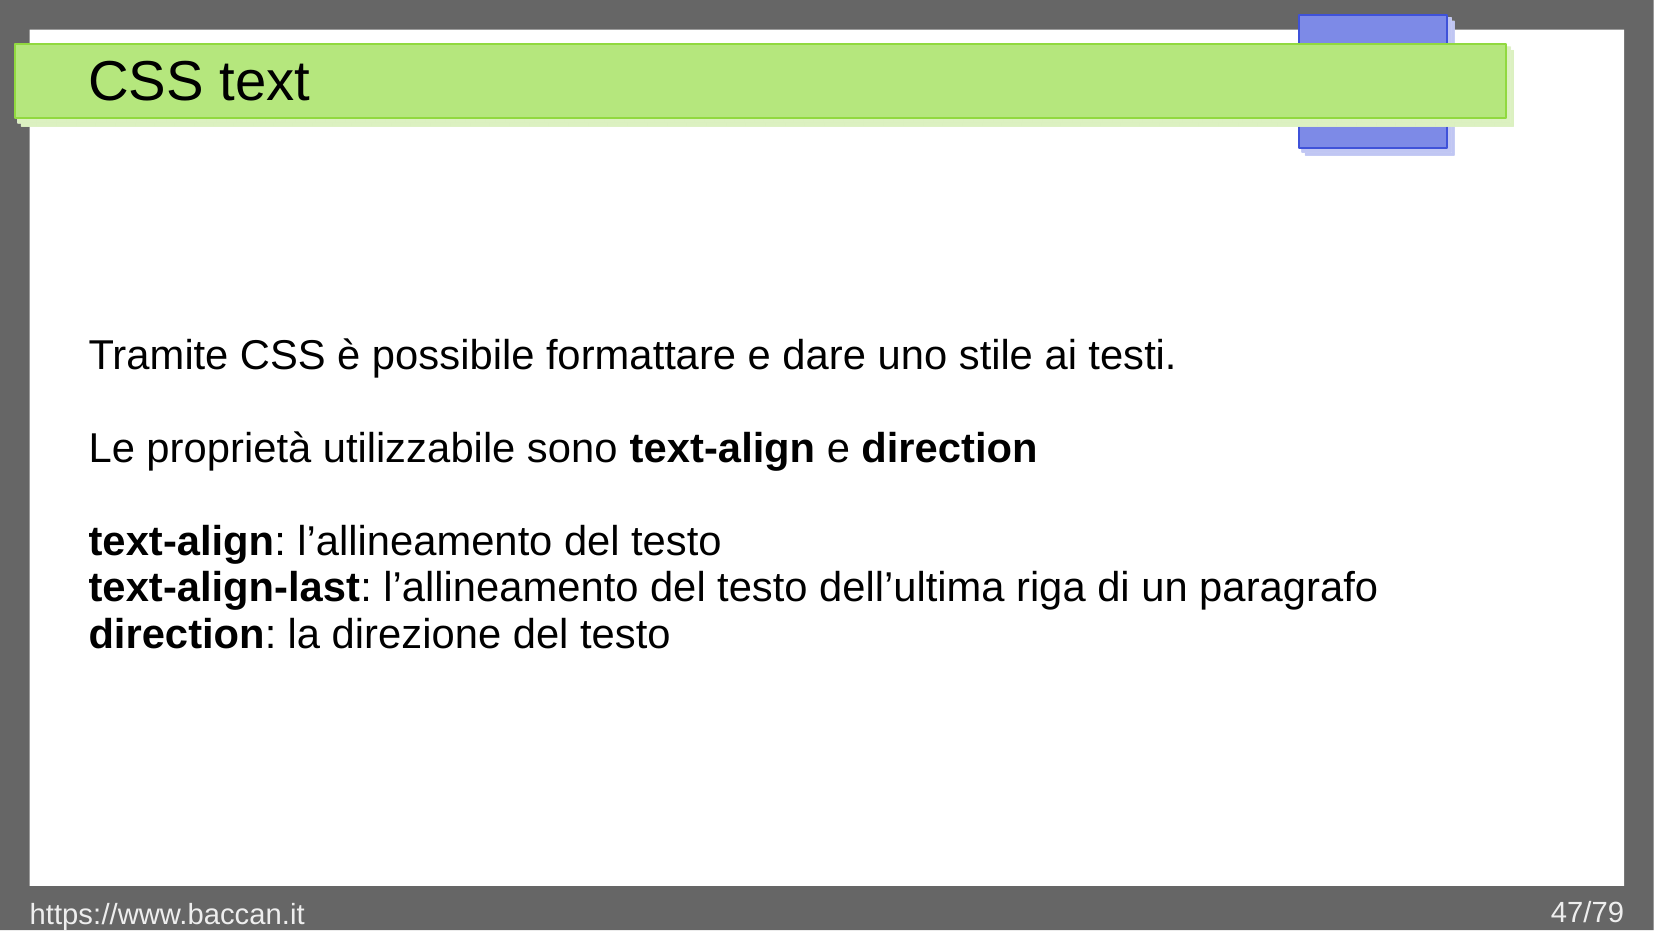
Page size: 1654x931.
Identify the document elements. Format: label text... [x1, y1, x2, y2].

text_box Tramite CSS è possibile formattare e dare uno stile ai testi. Le proprietà utilizzabile sono text-align e direction text-align: l’allineamento del testo text-align-last: l’allineamento del testo dell’ultima riga di un paragrafo direction: la direzione del testo [88, 169, 1565, 820]
title CSS text [88, 44, 1506, 119]
